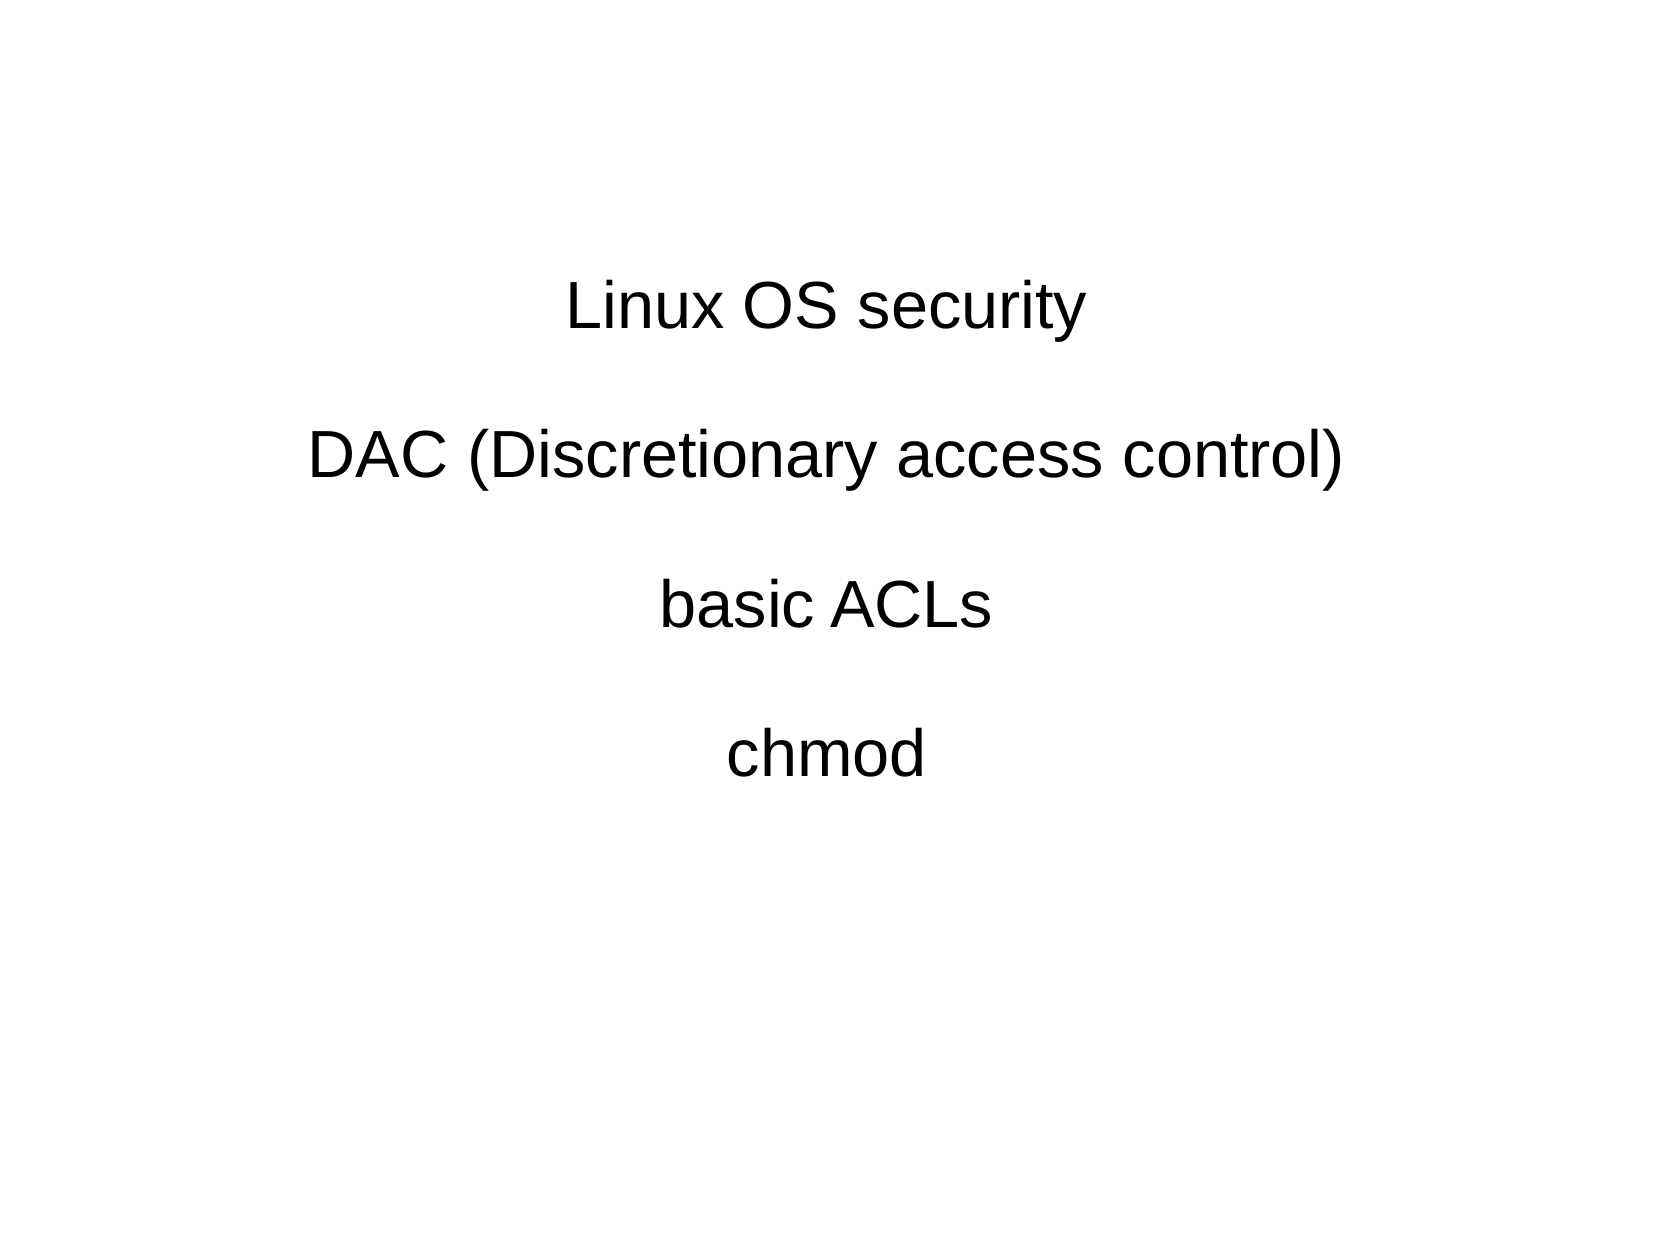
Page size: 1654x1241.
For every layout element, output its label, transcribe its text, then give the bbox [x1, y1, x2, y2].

subtitle Linux OS security DAC (Discretionary access control) basic ACLs chmod [82, 49, 1571, 1010]
